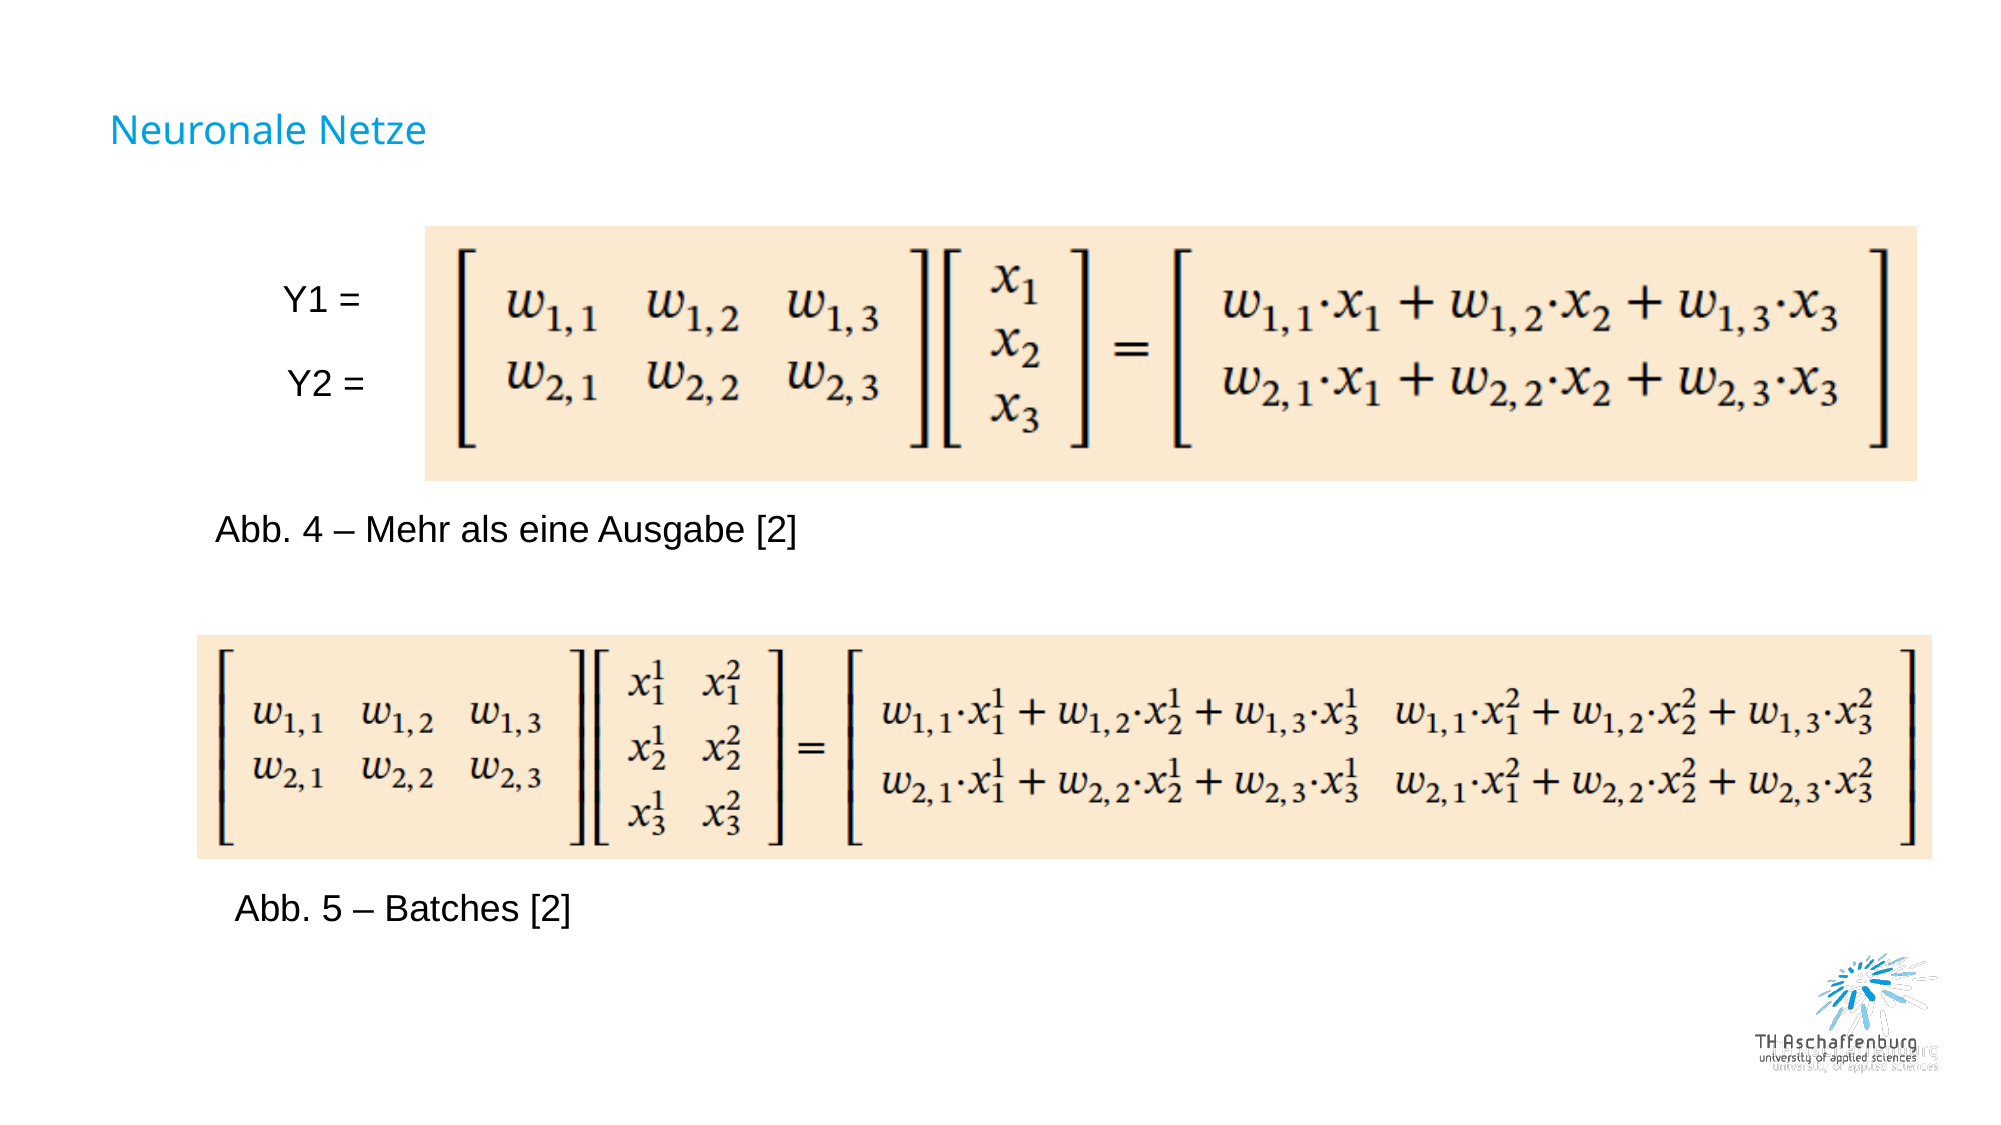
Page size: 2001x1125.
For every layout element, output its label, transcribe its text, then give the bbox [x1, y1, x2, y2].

picture [425, 226, 1917, 481]
text_box Y1 = [267, 270, 376, 338]
picture [1755, 953, 1938, 1073]
title Neuronale Netze [94, 94, 1820, 165]
text_box Abb. 5 – Batches [2] [219, 879, 992, 979]
text_box Y2 = [272, 355, 381, 423]
text_box Abb. 4 – Mehr als eine Ausgabe [2] [200, 500, 973, 600]
picture [197, 635, 1932, 859]
